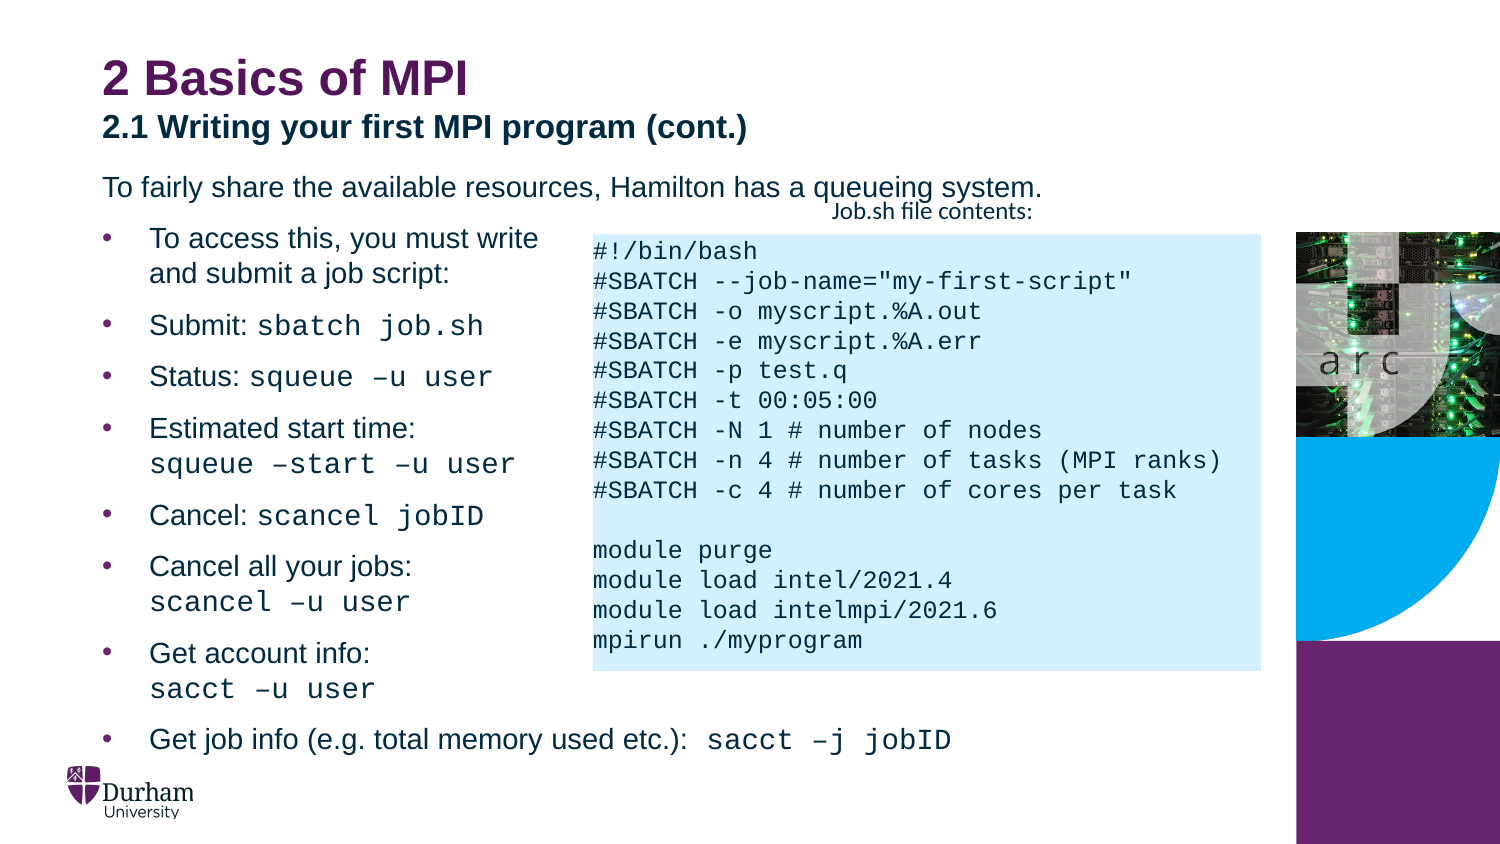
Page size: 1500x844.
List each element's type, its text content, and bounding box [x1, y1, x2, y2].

text_box [1296, 640, 1500, 844]
text_box Job.sh file contents: [816, 187, 1065, 233]
text_box #!/bin/bash #SBATCH --job-name="my-first-script" #SBATCH -o myscript.%A.out #SBATCH -e myscript.%A.err #SBATCH -p test.q #SBATCH -t 00:05:00 #SBATCH -N 1 # number of nodes #SBATCH -n 4 # number of tasks (MPI ranks) #SBATCH -c 4 # number of cores per task module purge module load intel/2021.4 module load intelmpi/2021.6 mpirun ./myprogram [592, 234, 1262, 671]
title 2 Basics of MPI 2.1 Writing your first MPI program (cont.) [101, 45, 1399, 187]
picture [67, 766, 193, 819]
list To fairly share the available resources, Hamilton has a queueing system. To access this, you must write and submit a job script: Submit: sbatch job.sh Status: squeue –u user Estimated start time: squeue –start –u user Cancel: scancel jobID Cancel all your jobs: scancel –u user Get account info: sacct –u user Get job info (e.g. total memory used etc.): sacct –j jobID [101, 167, 1258, 506]
picture [1332, 467, 1500, 640]
picture [1296, 232, 1500, 436]
